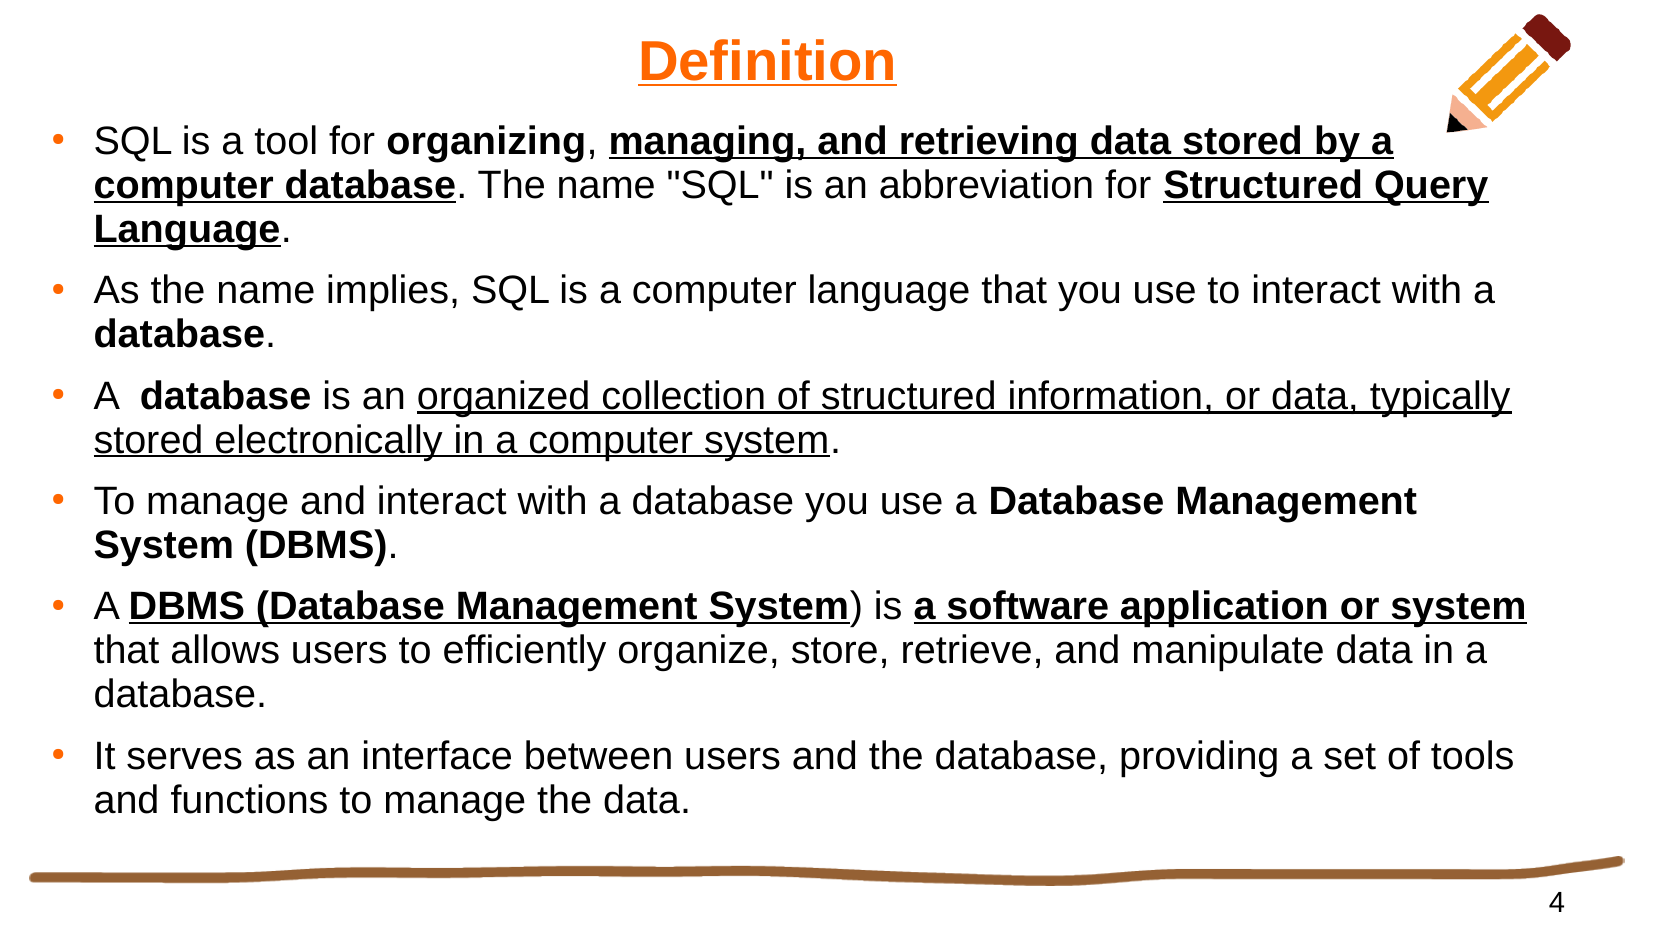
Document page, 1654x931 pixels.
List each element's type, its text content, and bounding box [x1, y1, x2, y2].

title Definition [88, 9, 1447, 113]
picture [1446, 14, 1571, 133]
list SQL is a tool for organizing, managing, and retrieving data stored by a computer database. The name "SQL" is an abbreviation for Structured Query Language. As the name implies, SQL is a computer language that you use to interact with a database. A database is an organized collection of structured information, or data, typically stored electronically in a computer system. To manage and interact with a database you use a Database Management System (DBMS). A DBMS (Database Management System) is a software application or system that allows users to efficiently organize, store, retrieve, and manipulate data in a database. It serves as an interface between users and the database, providing a set of tools and functions to manage the data. [37, 118, 1538, 826]
picture [29, 856, 1625, 886]
